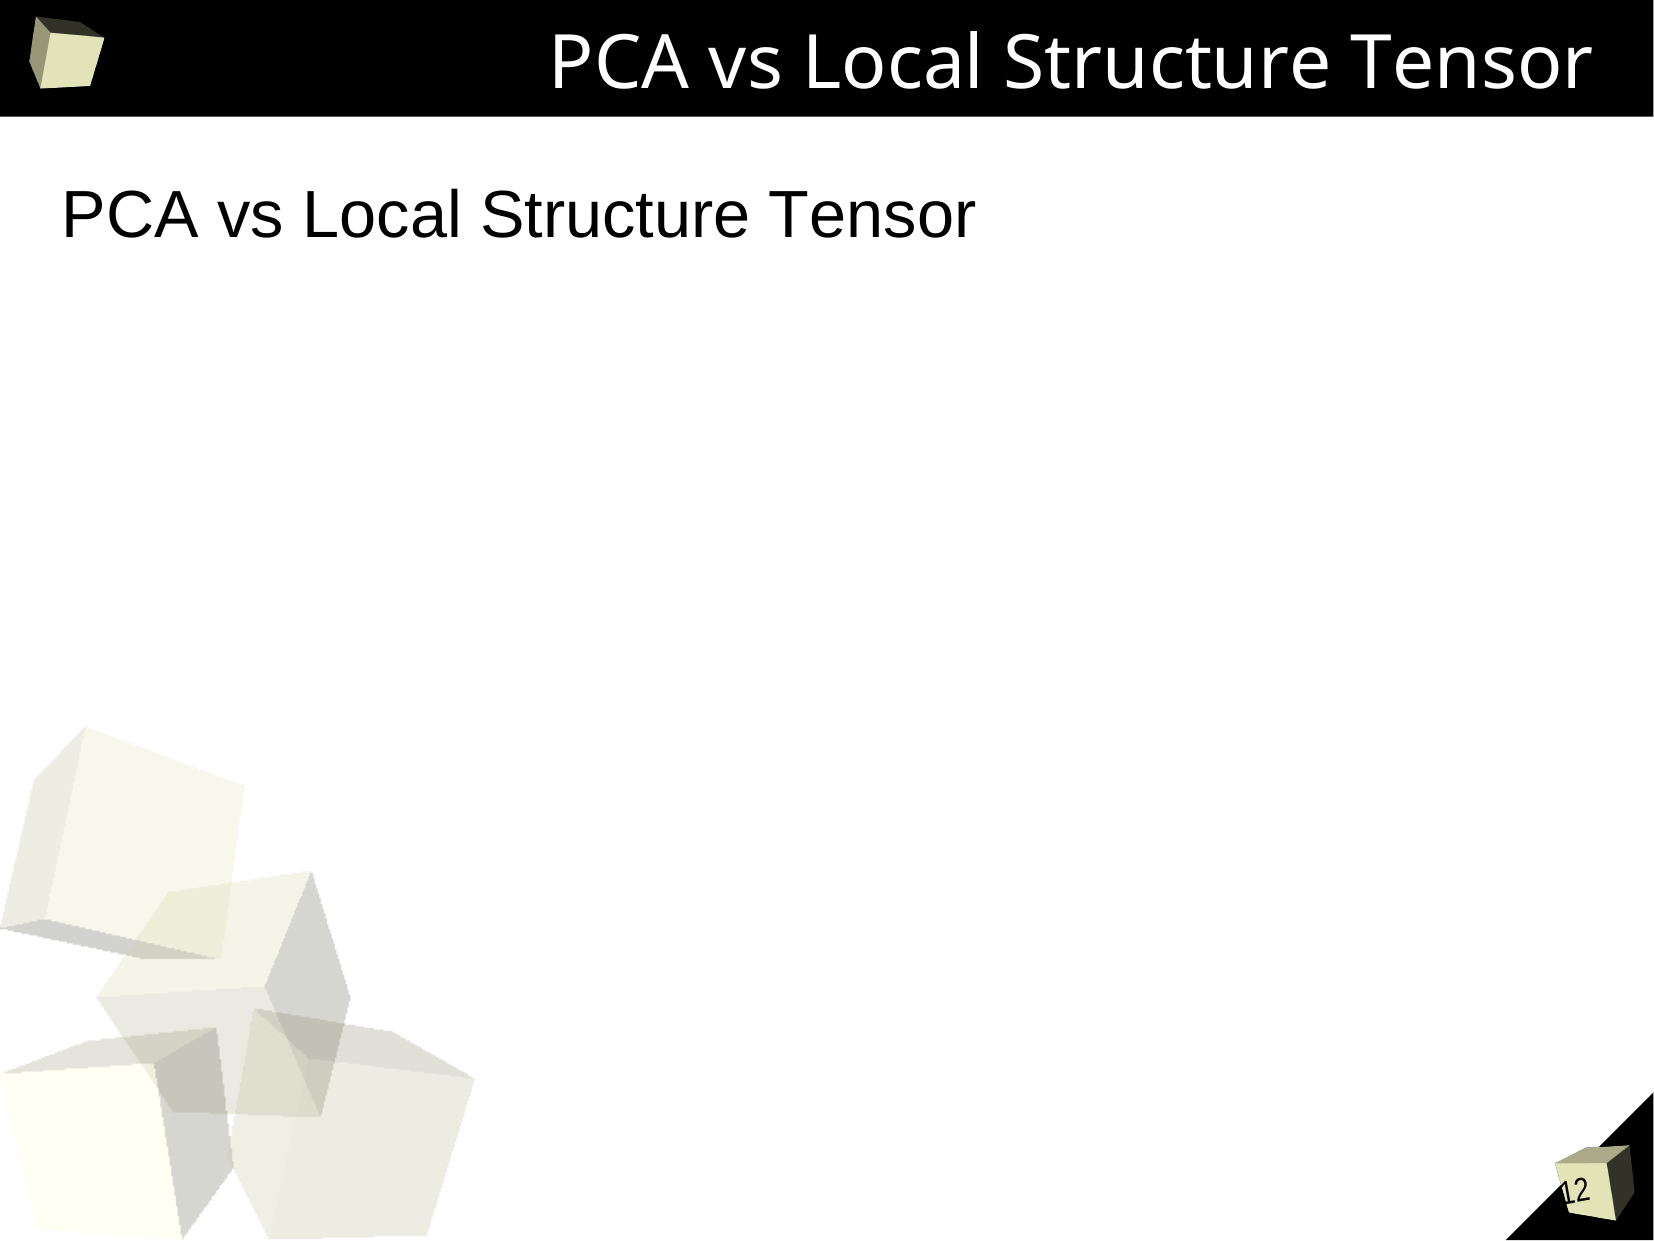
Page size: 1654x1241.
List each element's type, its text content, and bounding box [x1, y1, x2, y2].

title PCA vs Local Structure Tensor [118, 0, 1595, 119]
picture [0, 726, 477, 1241]
list PCA vs Local Structure Tensor [44, 177, 1611, 1214]
